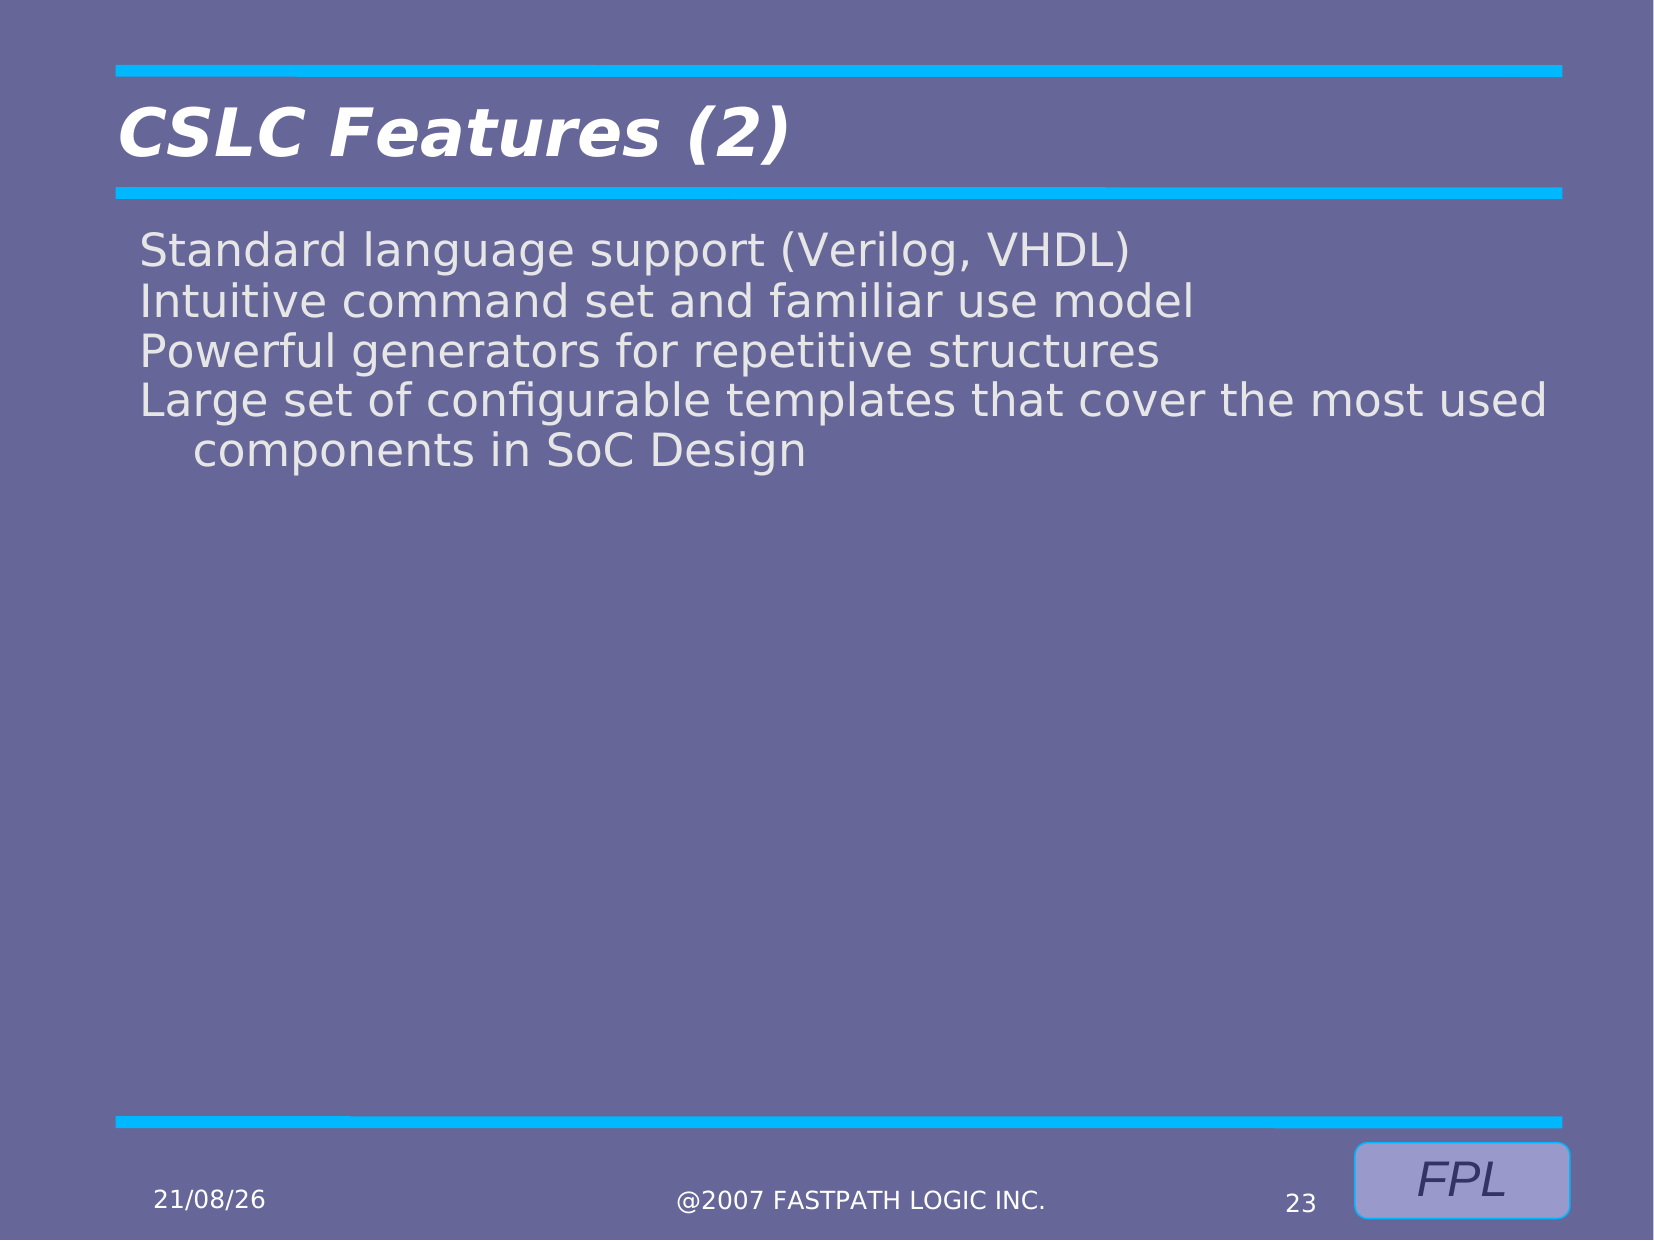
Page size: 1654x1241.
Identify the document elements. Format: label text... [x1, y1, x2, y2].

list Standard language support (Verilog, VHDL)‏ Intuitive command set and familiar use model Powerful generators for repetitive structures Large set of configurable templates that cover the most used components in SoC Design [121, 219, 1561, 1133]
title CSLC Features (2)‏ [118, 41, 1531, 220]
